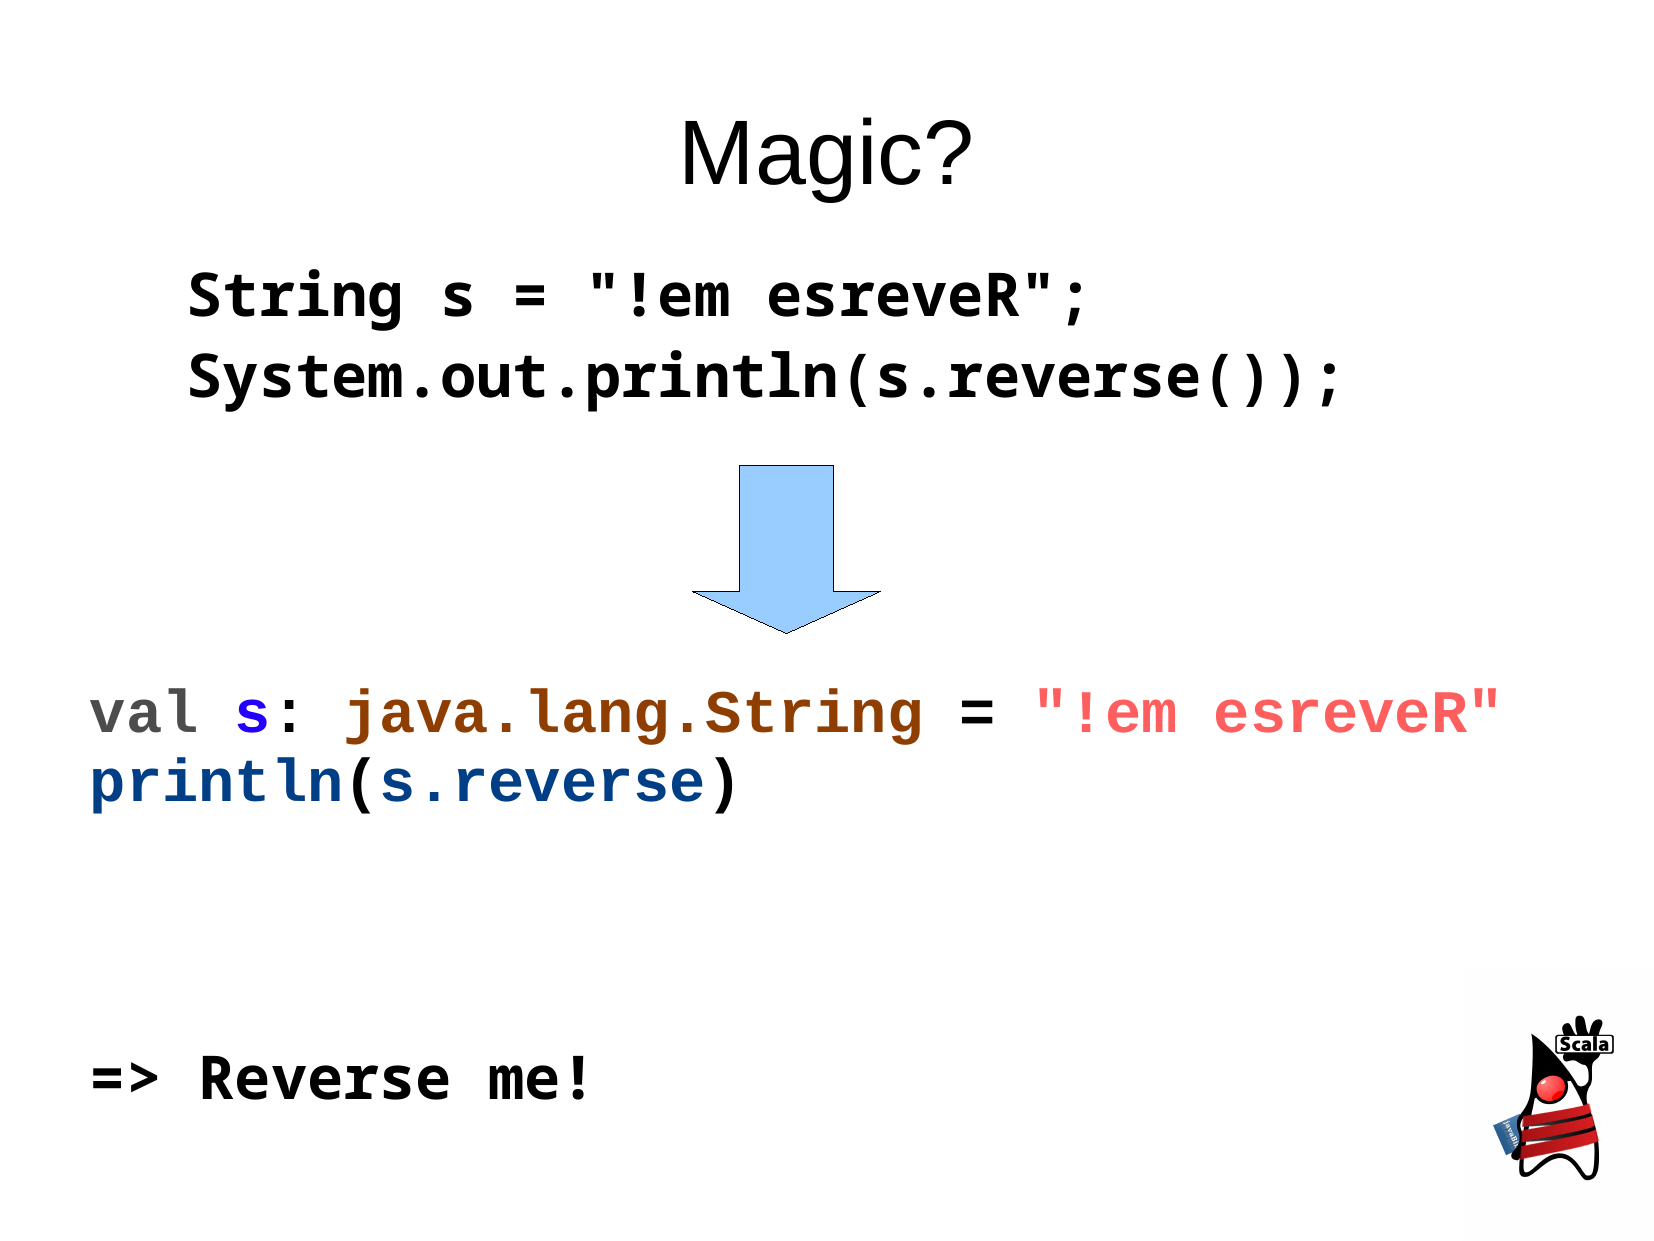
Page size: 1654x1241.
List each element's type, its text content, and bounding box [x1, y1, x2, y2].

text_box [692, 465, 881, 634]
picture [1462, 1112, 1654, 1241]
text_box String s = "!em esreveR"; System.out.println(s.reverse()); [171, 250, 1426, 413]
text_box val s: java.lang.String = "!em esreveR" println(s.reverse) => Reverse me! [75, 675, 1654, 1112]
title Magic? [82, 56, 1571, 250]
